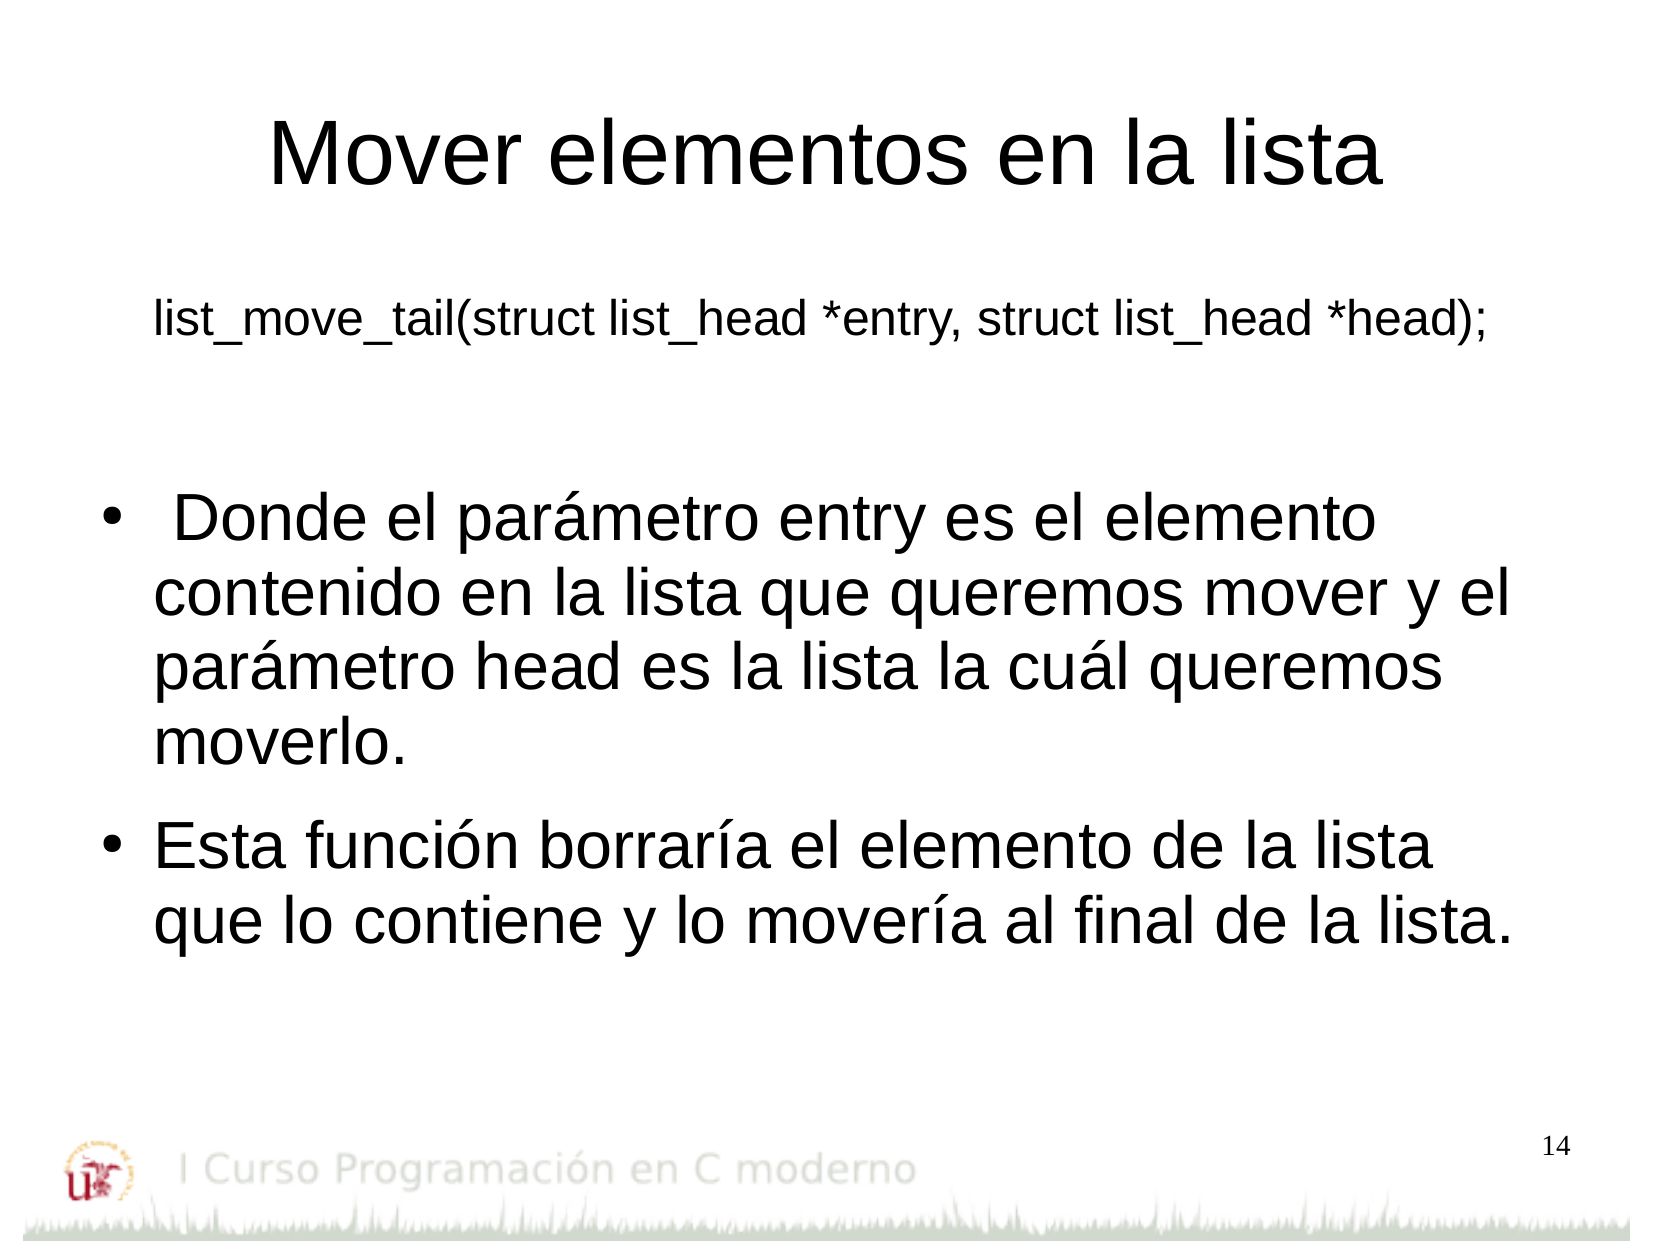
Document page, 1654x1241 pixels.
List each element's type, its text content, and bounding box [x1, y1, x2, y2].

title Mover elementos en la lista [82, 49, 1571, 257]
list list_move_tail(struct list_head *entry, struct list_head *head); Donde el parámetro entry es el elemento contenido en la lista que queremos mover y el parámetro head es la lista la cuál queremos moverlo. Esta función borraría el elemento de la lista que lo contiene y lo movería al final de la lista. [82, 290, 1538, 1010]
picture [23, 1136, 1630, 1241]
